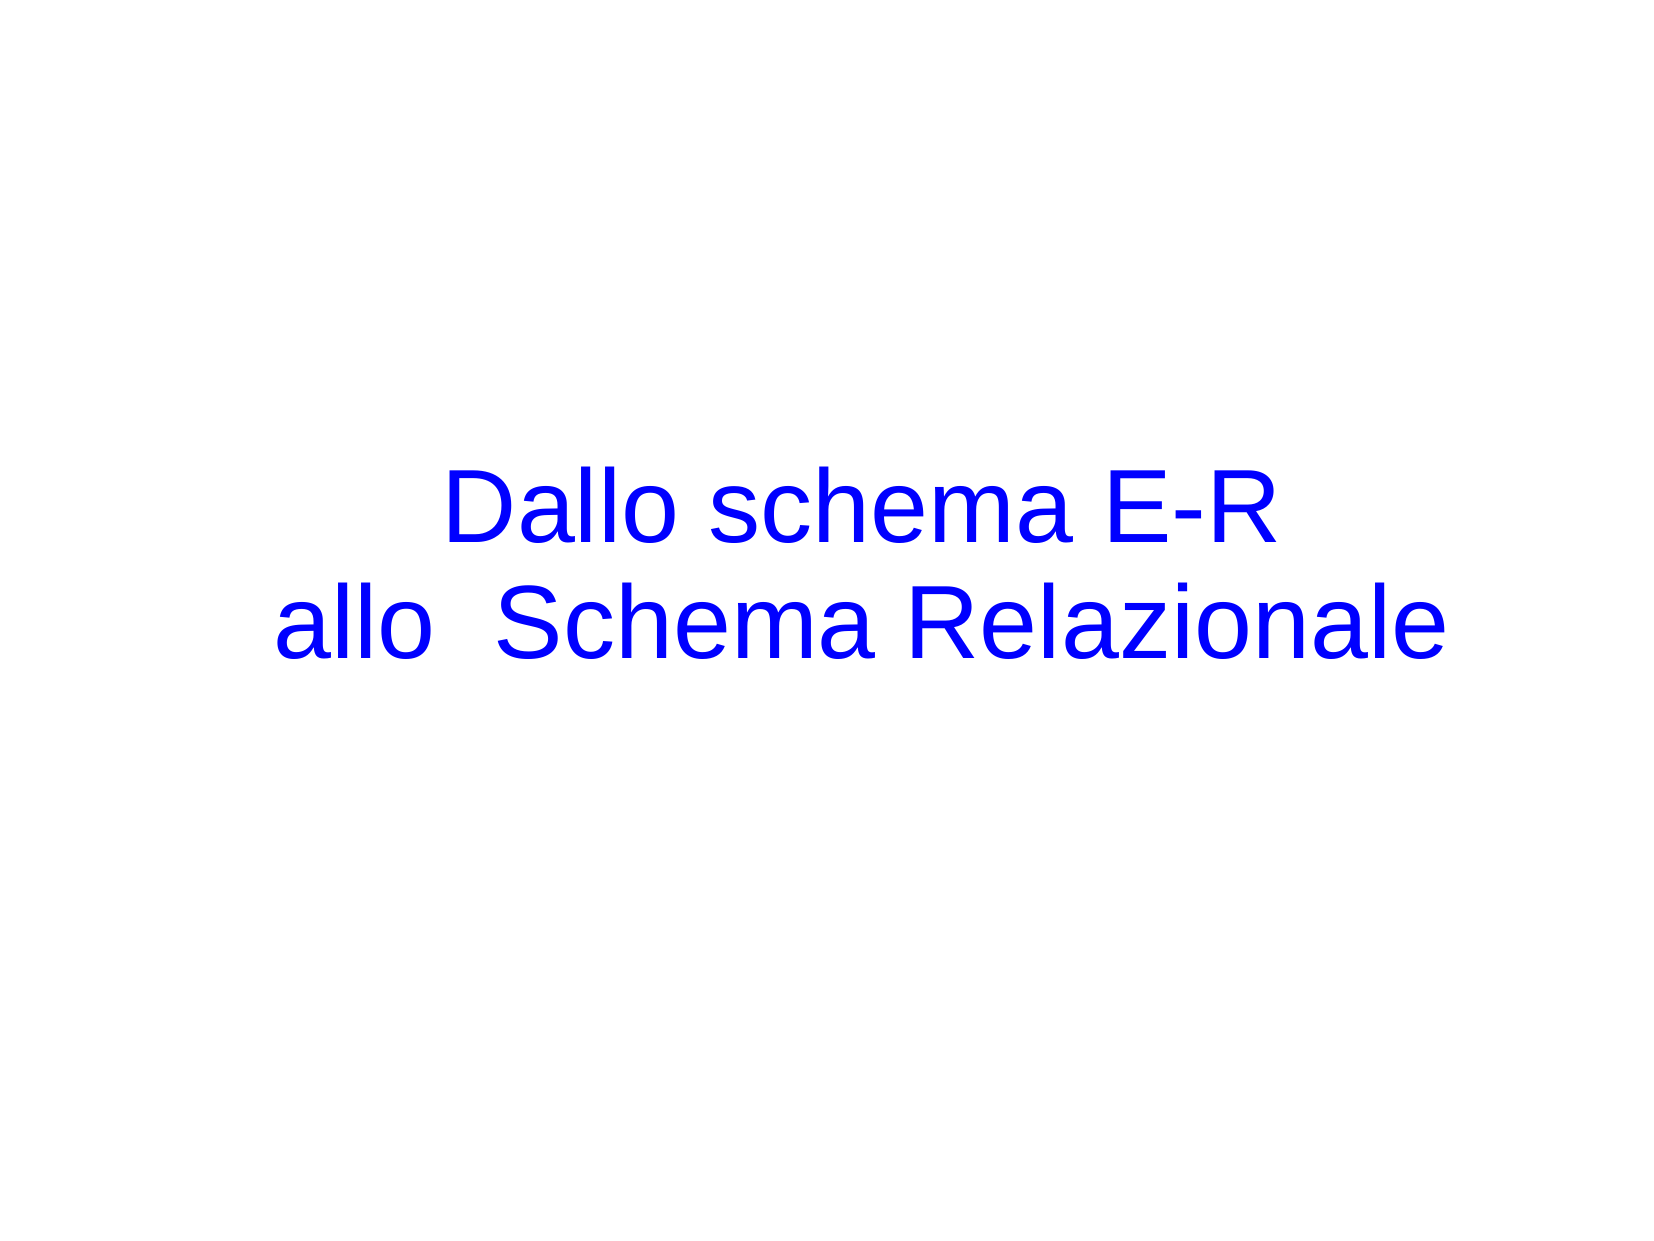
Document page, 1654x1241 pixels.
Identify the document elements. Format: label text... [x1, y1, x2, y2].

title Dallo schema E-R allo Schema Relazionale [118, 447, 1607, 681]
